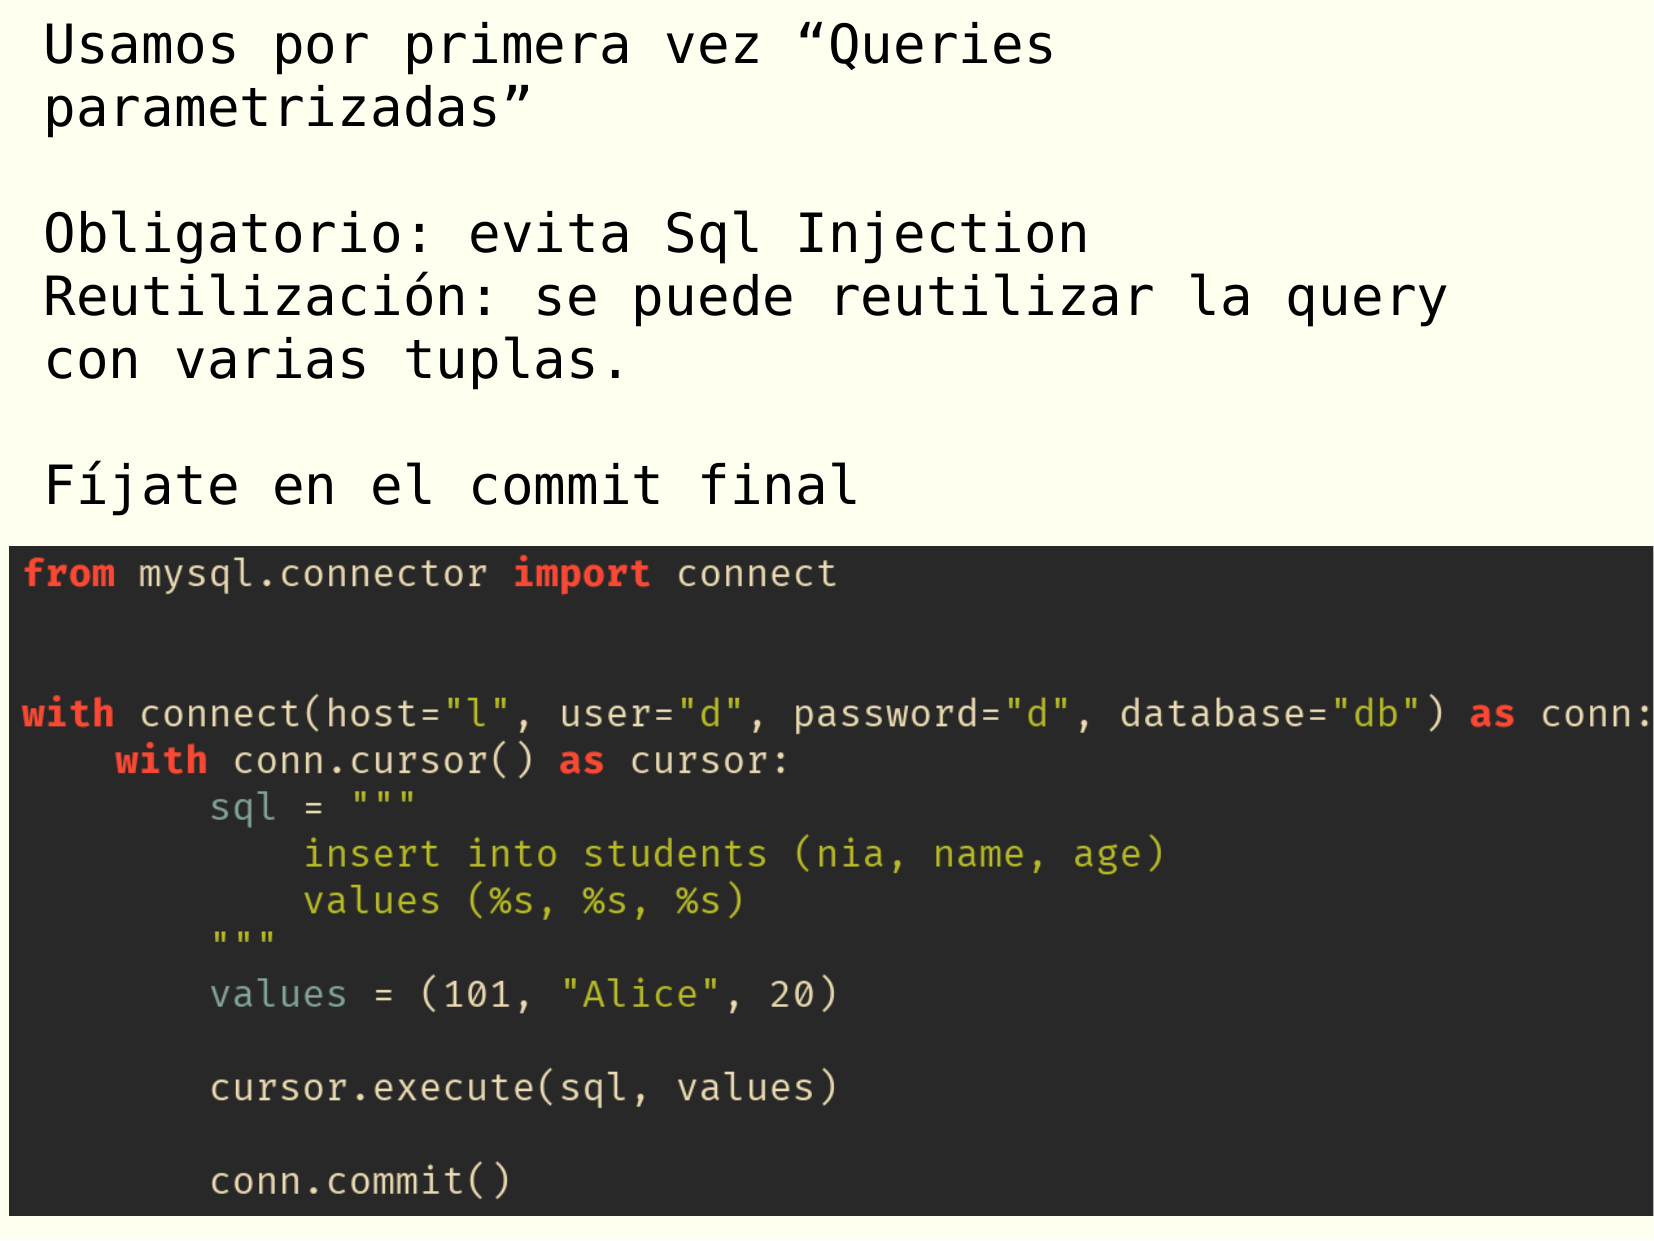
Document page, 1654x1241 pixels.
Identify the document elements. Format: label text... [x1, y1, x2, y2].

title Usamos por primera vez “Queries parametrizadas” Obligatorio: evita Sql Injection Reutilización: se puede reutilizar la query con varias tuplas. Fíjate en el commit final [43, 13, 1532, 518]
picture [9, 546, 1654, 1216]
